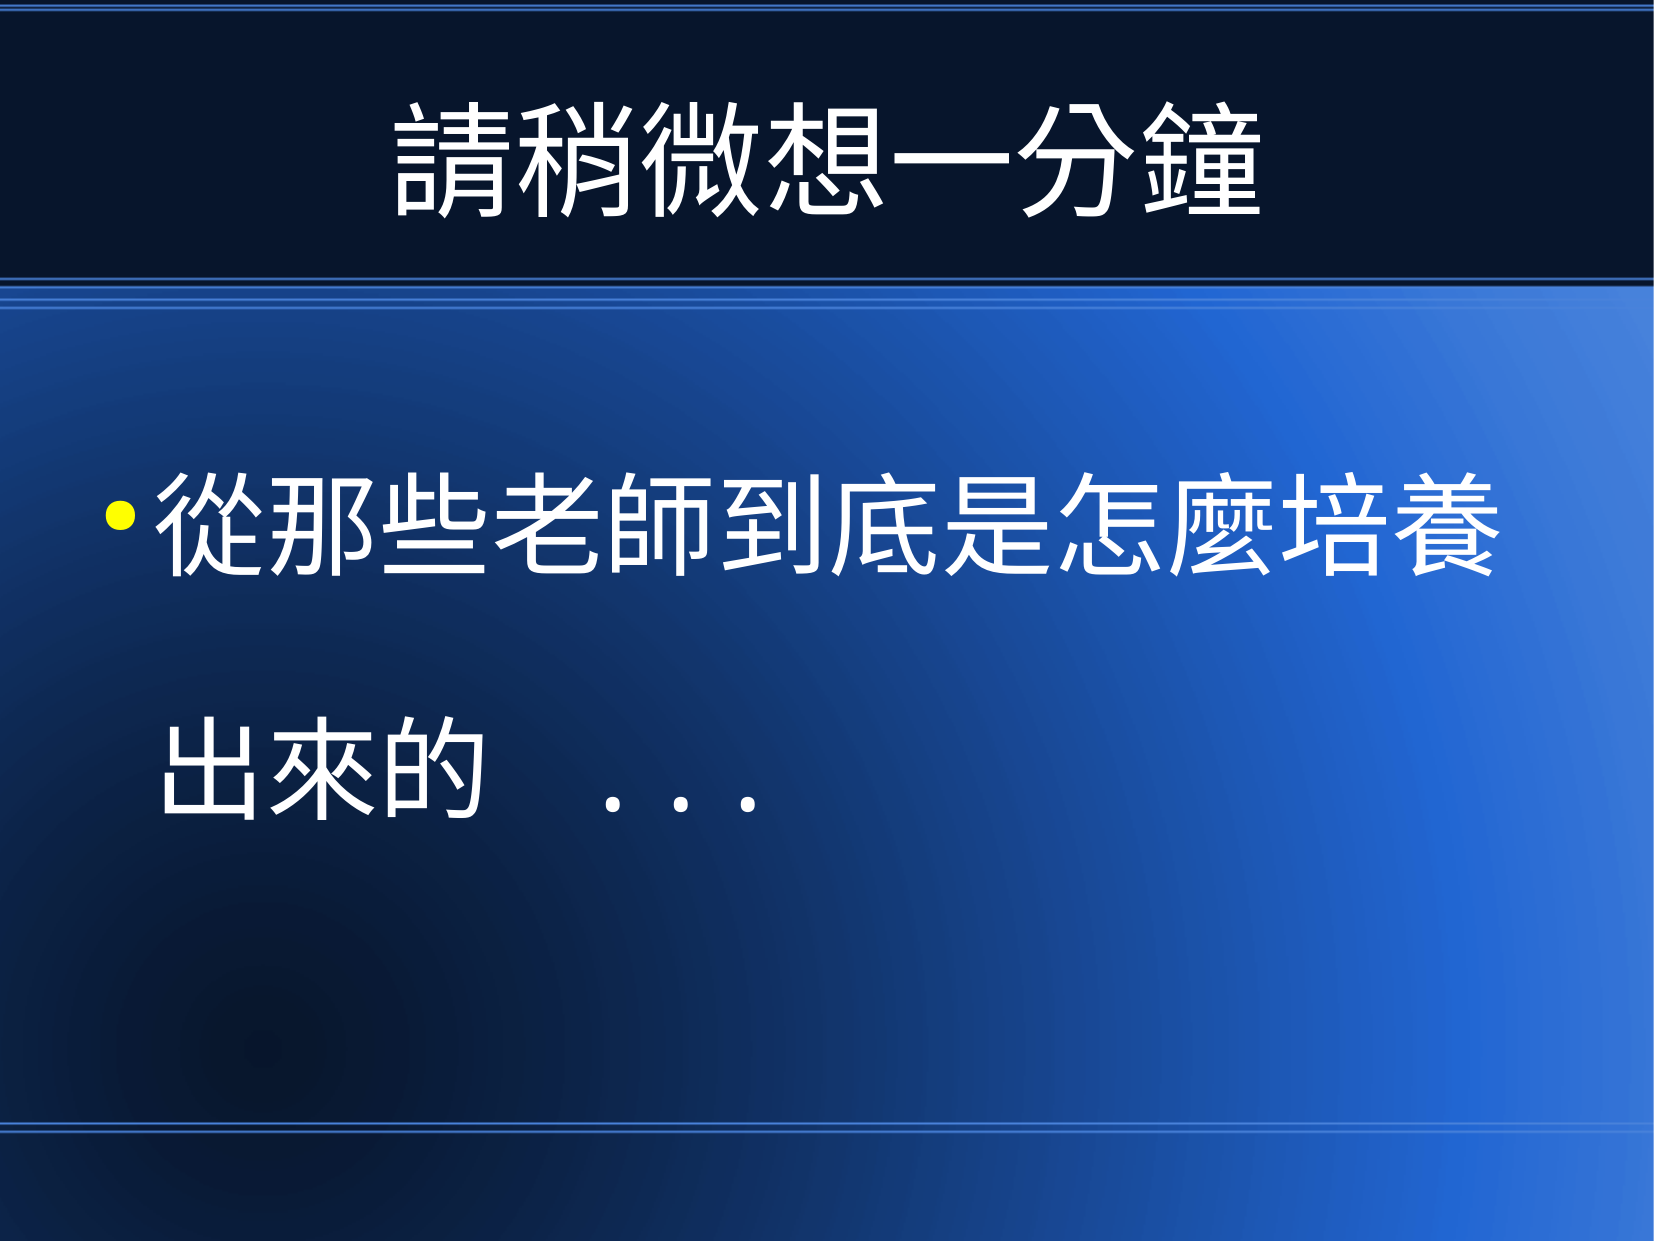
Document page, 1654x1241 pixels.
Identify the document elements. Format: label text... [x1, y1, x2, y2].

picture [0, 0, 1654, 1241]
list 從那些老師到底是怎麼培養出來的 ... [82, 355, 1571, 1241]
title 請稍微想一分鐘 [82, 49, 1571, 257]
